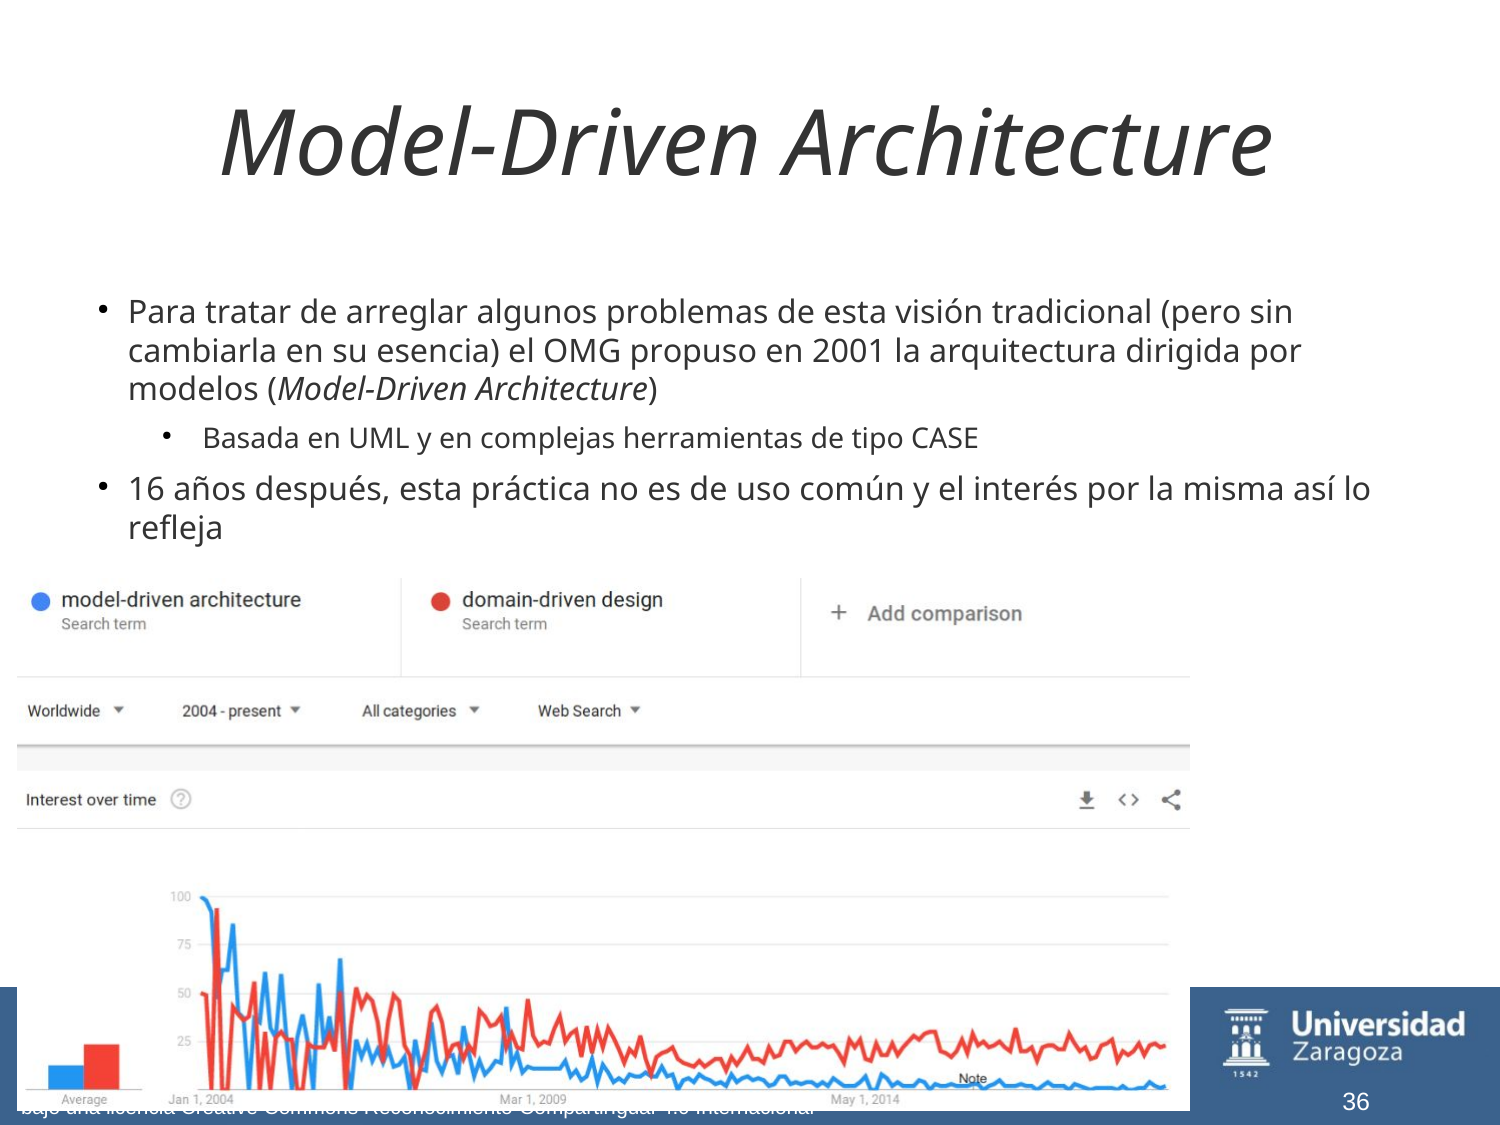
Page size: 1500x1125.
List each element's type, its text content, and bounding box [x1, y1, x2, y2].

picture [0, 578, 1500, 1125]
title Model-Driven Architecture [74, 21, 1420, 257]
list Para tratar de arreglar algunos problemas de esta visión tradicional (pero sin cambiarla en su esencia) el OMG propuso en 2001 la arquitectura dirigida por modelos (Model-Driven Architecture) Basada en UML y en complejas herramientas de tipo CASE 16 años después, esta práctica no es de uso común y el interés por la misma así lo refleja [82, 283, 1418, 556]
